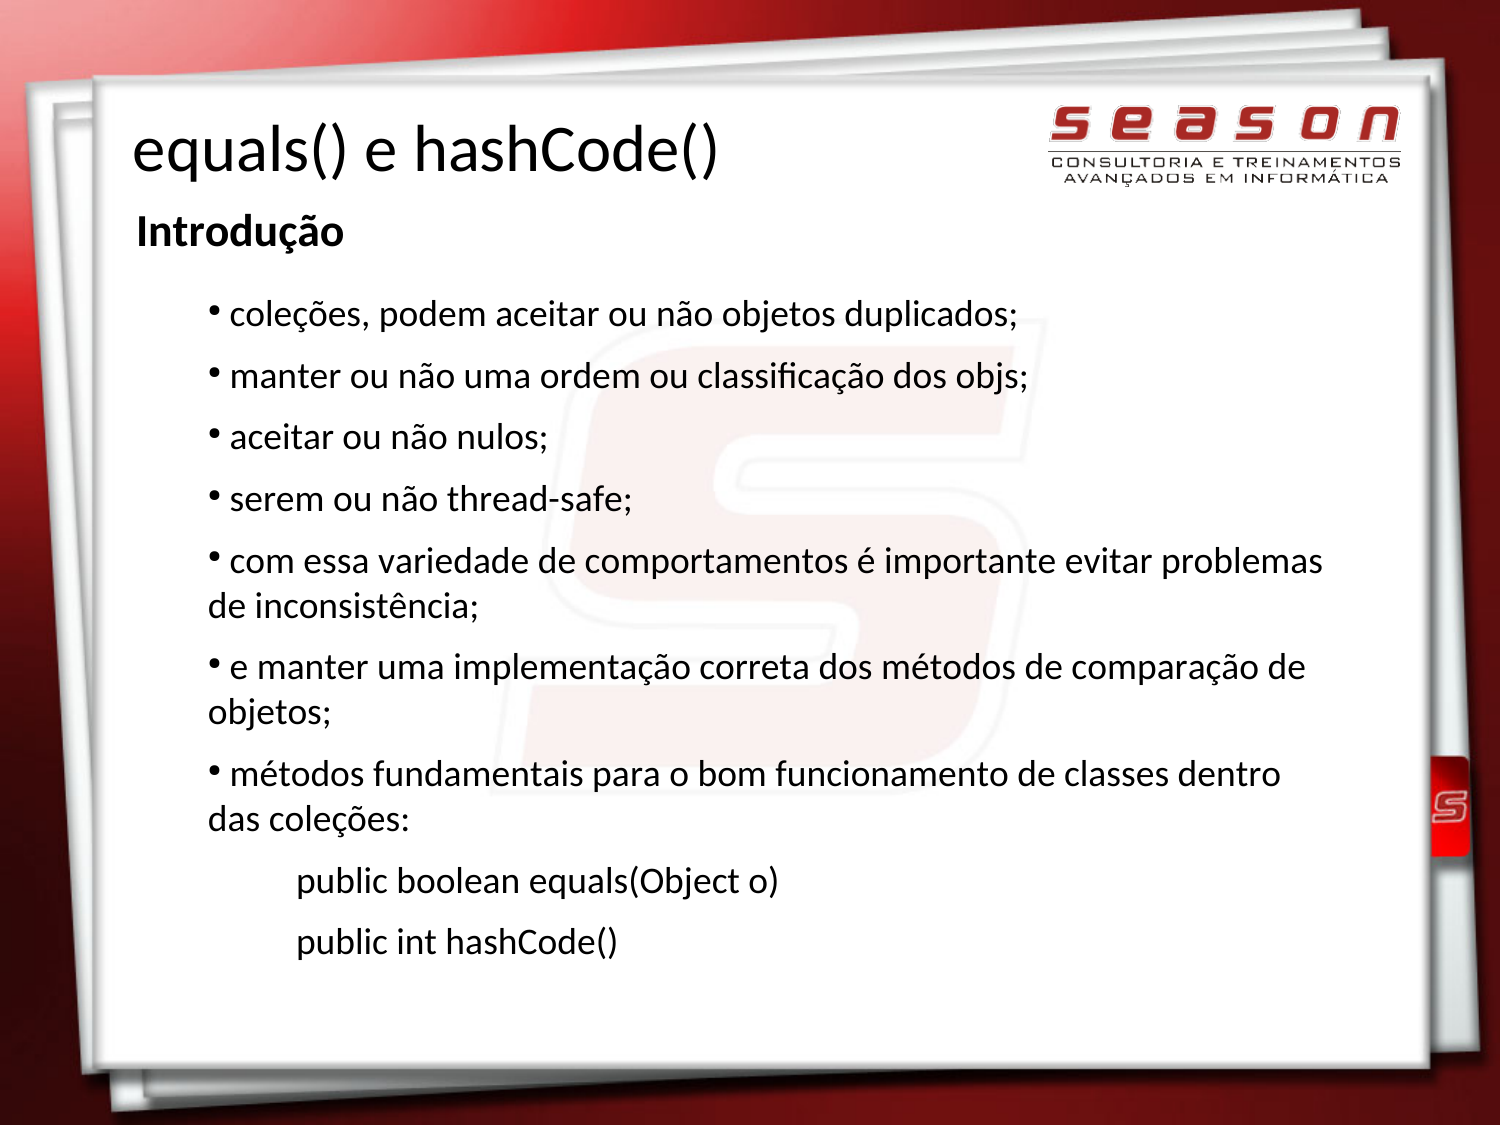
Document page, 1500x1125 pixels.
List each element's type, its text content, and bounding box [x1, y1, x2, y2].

text_box coleções, podem aceitar ou não objetos duplicados; manter ou não uma ordem ou classificação dos objs; aceitar ou não nulos; serem ou não thread-safe; com essa variedade de comportamentos é importante evitar problemas de inconsistência; e manter uma implementação correta dos métodos de comparação de objetos; métodos fundamentais para o bom funcionamento de classes dentro das coleções: public boolean equals(Object o) public int hashCode() [207, 289, 1328, 963]
text_box Introdução [119, 200, 1240, 256]
title equals() e hashCode() [118, 33, 1394, 257]
picture [0, 0, 1500, 1125]
